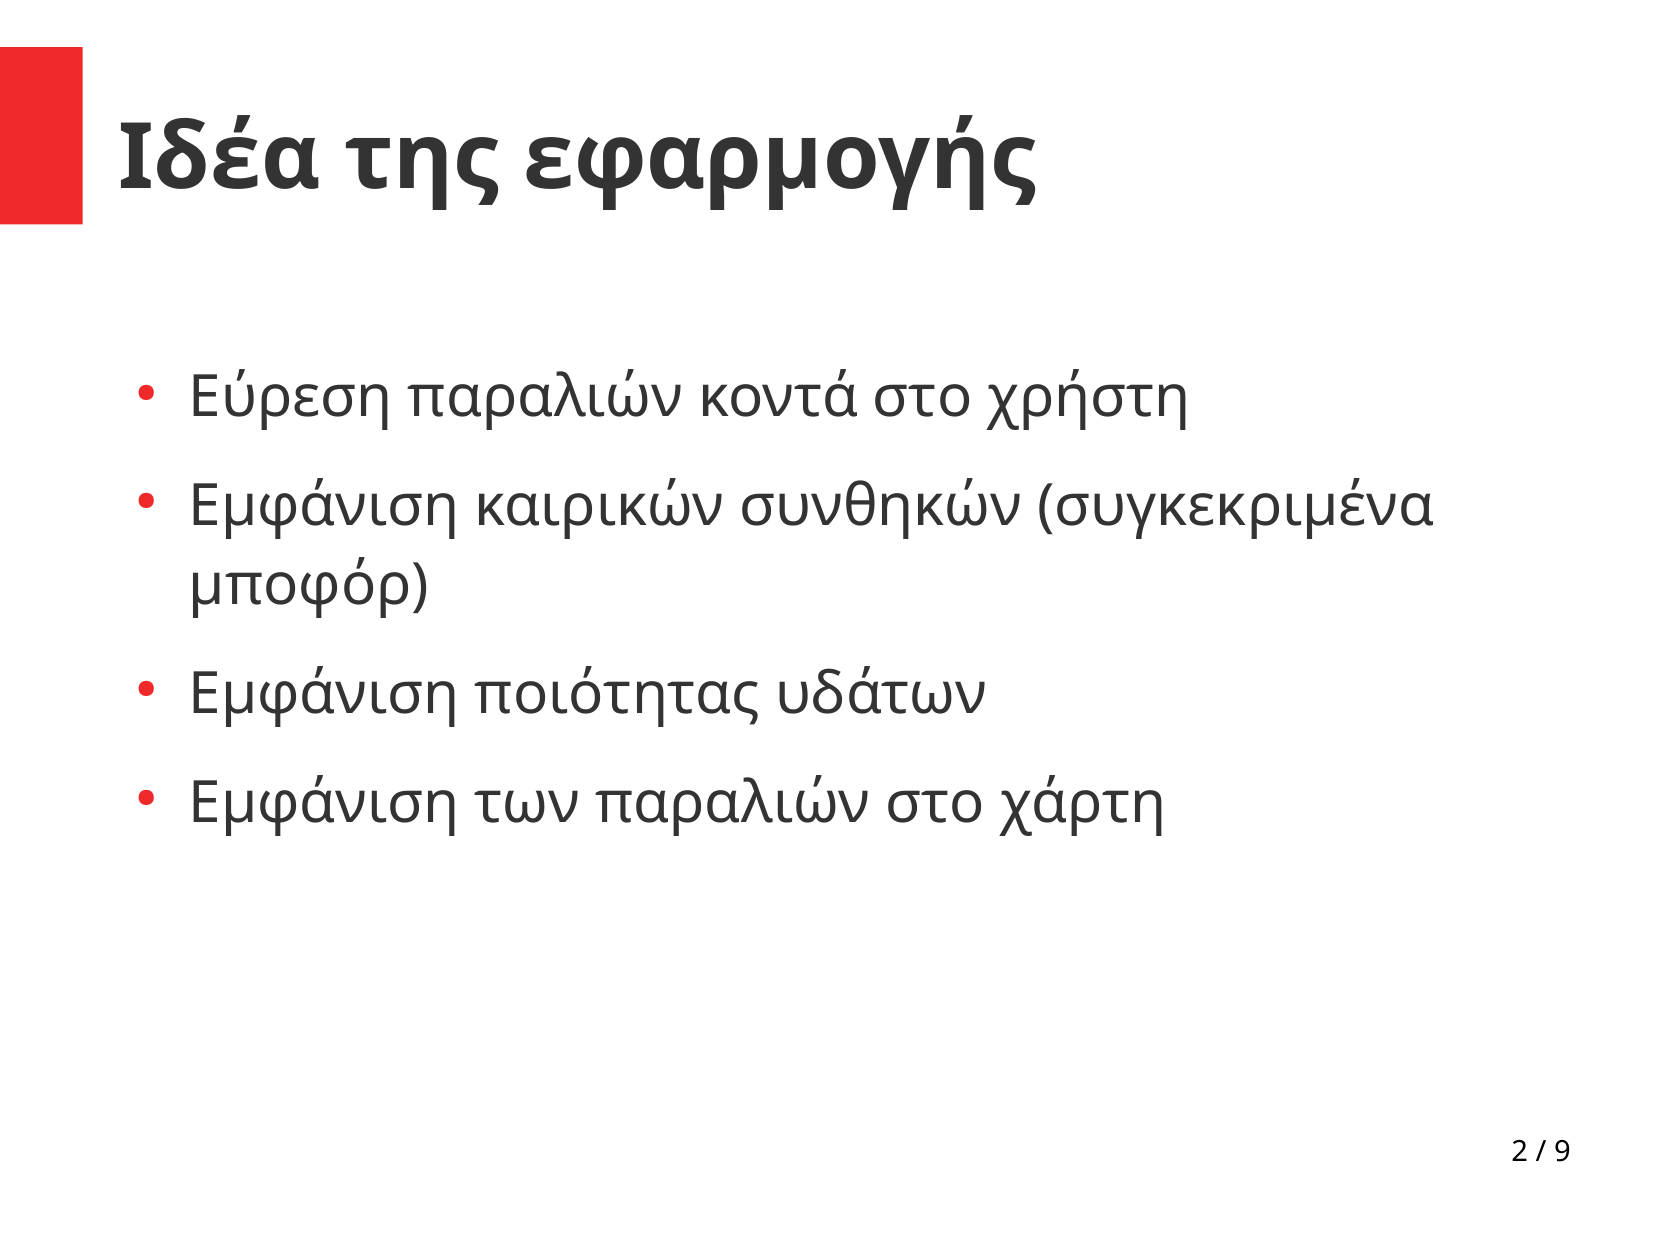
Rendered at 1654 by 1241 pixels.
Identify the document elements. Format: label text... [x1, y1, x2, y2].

title Ιδέα της εφαρμογής [118, 49, 1571, 257]
list Εύρεση παραλιών κοντά στο χρήστη Εμφάνιση καιρικών συνθηκών (συγκεκριμένα μποφόρ) Εμφάνιση ποιότητας υδάτων Εμφάνιση των παραλιών στο χάρτη [118, 354, 1536, 1074]
